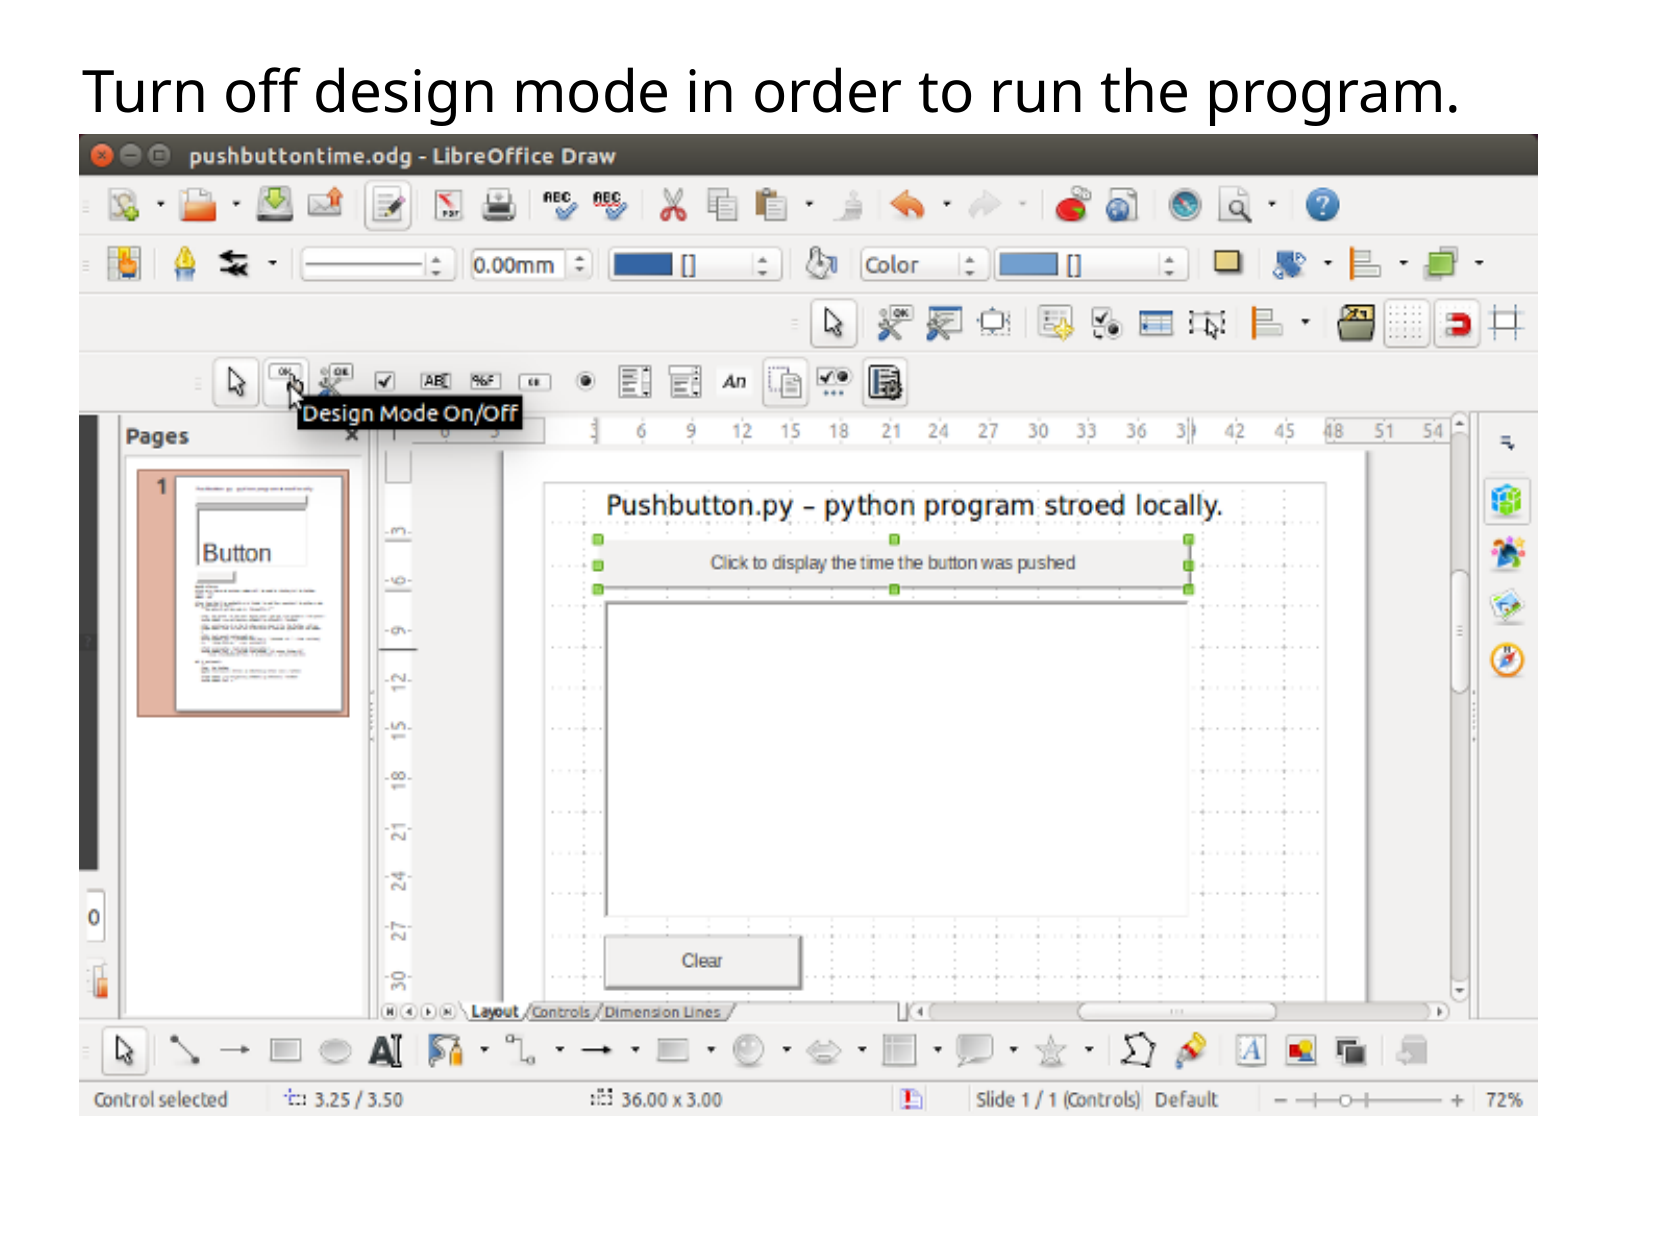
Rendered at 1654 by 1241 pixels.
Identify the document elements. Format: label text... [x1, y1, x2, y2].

picture [79, 134, 1538, 1116]
title Turn off design mode in order to run the program. [82, 49, 1571, 130]
